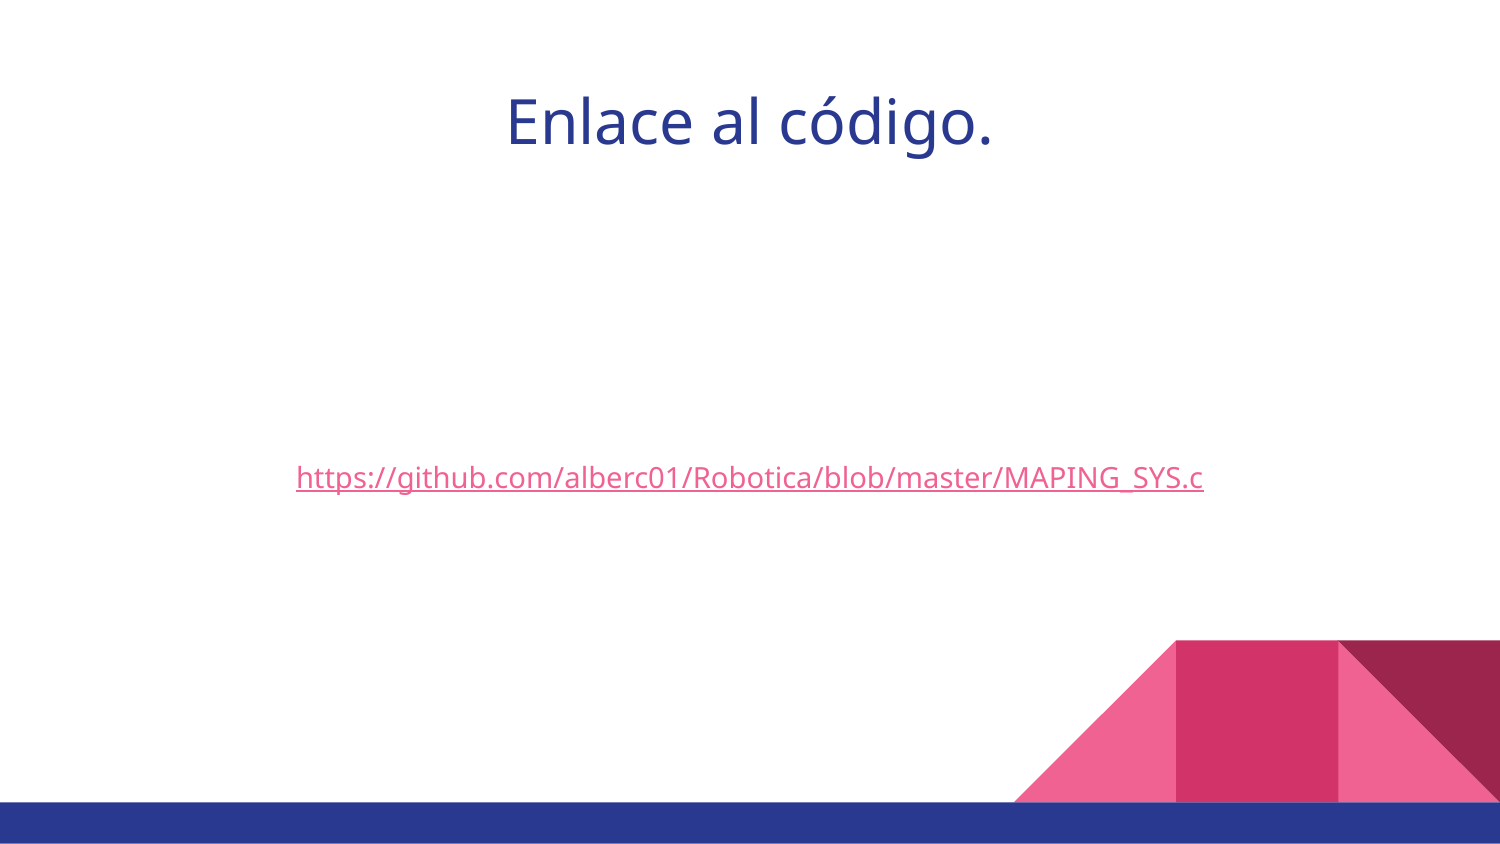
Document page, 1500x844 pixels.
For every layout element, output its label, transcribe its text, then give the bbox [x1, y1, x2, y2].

title Enlace al código. [51, 67, 1449, 167]
list https://github.com/alberc01/Robotica/blob/master/MAPING_SYS.c [51, 438, 1449, 627]
